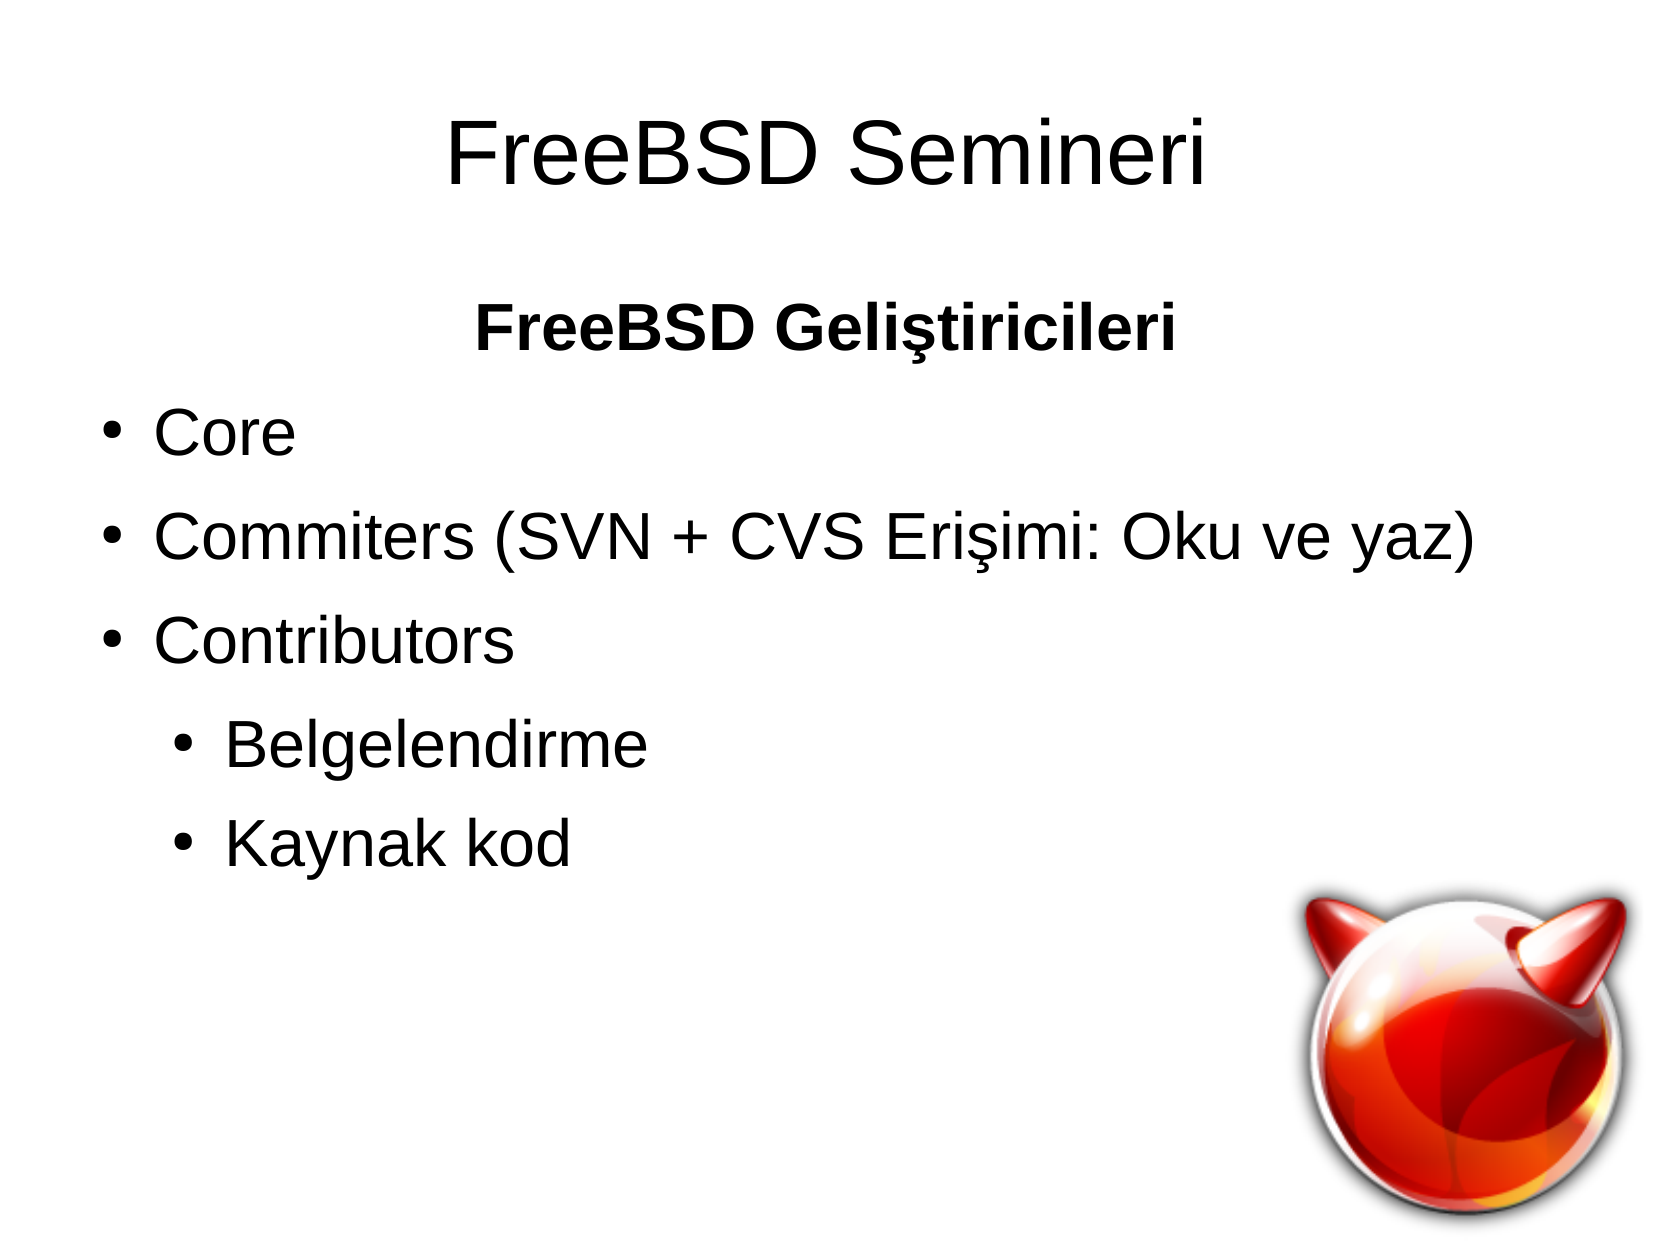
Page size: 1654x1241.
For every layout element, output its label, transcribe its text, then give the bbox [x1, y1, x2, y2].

picture [1282, 875, 1654, 1241]
title FreeBSD Semineri [82, 49, 1571, 257]
list FreeBSD Geliştiricileri Core Commiters (SVN + CVS Erişimi: Oku ve yaz) Contributors Belgelendirme Kaynak kod [82, 290, 1571, 1109]
